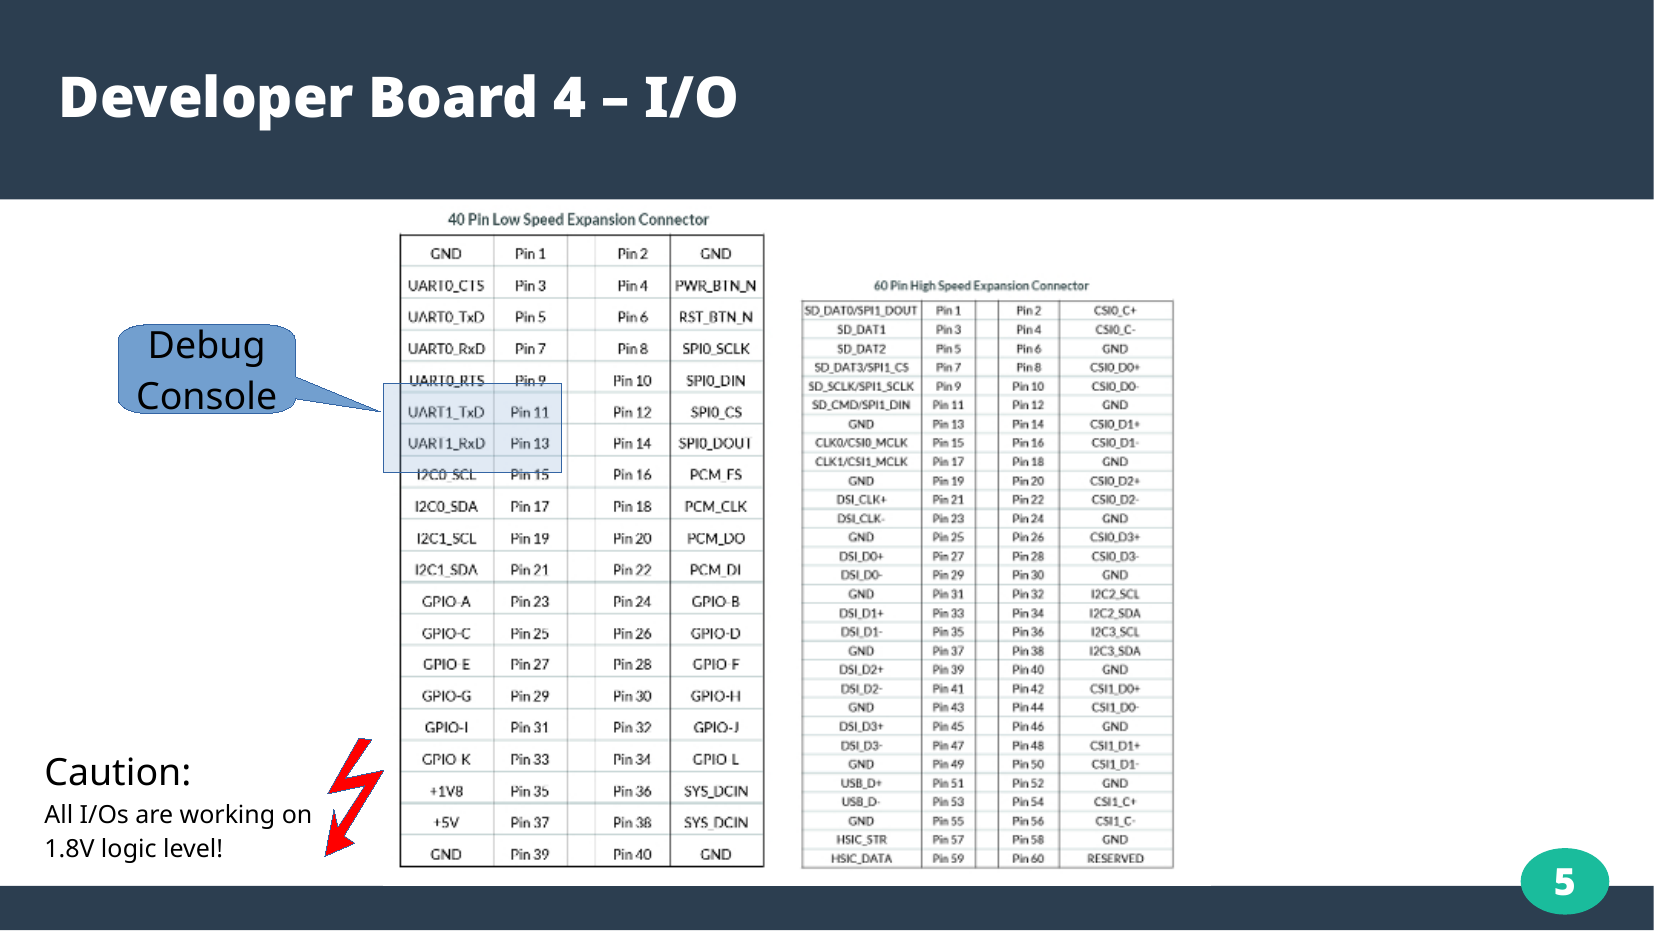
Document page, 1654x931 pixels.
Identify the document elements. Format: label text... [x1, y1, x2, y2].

title Developer Board 4 – I/O [59, 37, 1595, 155]
text_box [383, 383, 562, 473]
text_box Caution: All I/Os are working on 1.8V logic level! [29, 738, 384, 883]
text_box Debug Console [118, 324, 381, 414]
picture [383, 204, 1211, 886]
